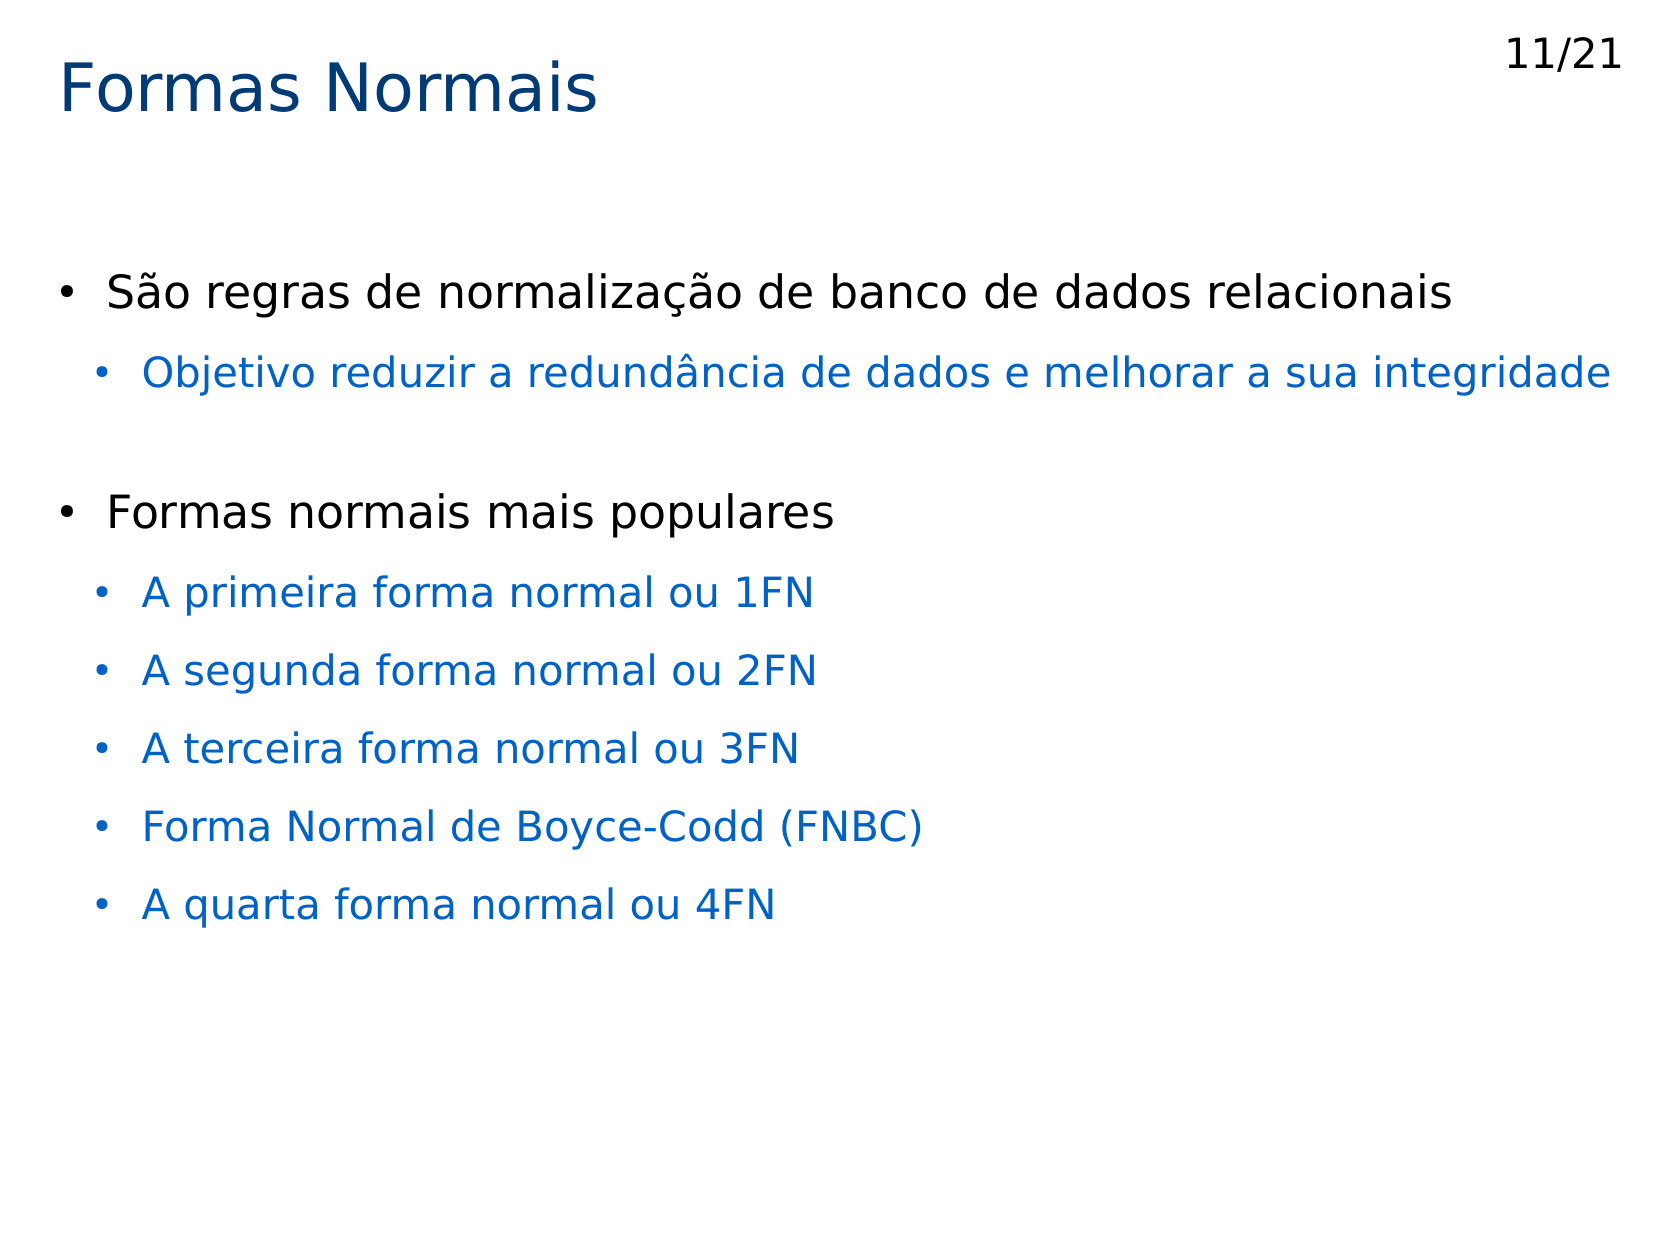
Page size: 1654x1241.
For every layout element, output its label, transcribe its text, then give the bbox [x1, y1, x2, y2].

title Formas Normais [59, 29, 1506, 148]
list São regras de normalização de banco de dados relacionais Objetivo reduzir a redundância de dados e melhorar a sua integridade Formas normais mais populares A primeira forma normal ou 1FN A segunda forma normal ou 2FN A terceira forma normal ou 3FN Forma Normal de Boyce-Codd (FNBC) A quarta forma normal ou 4FN [59, 265, 1625, 1211]
